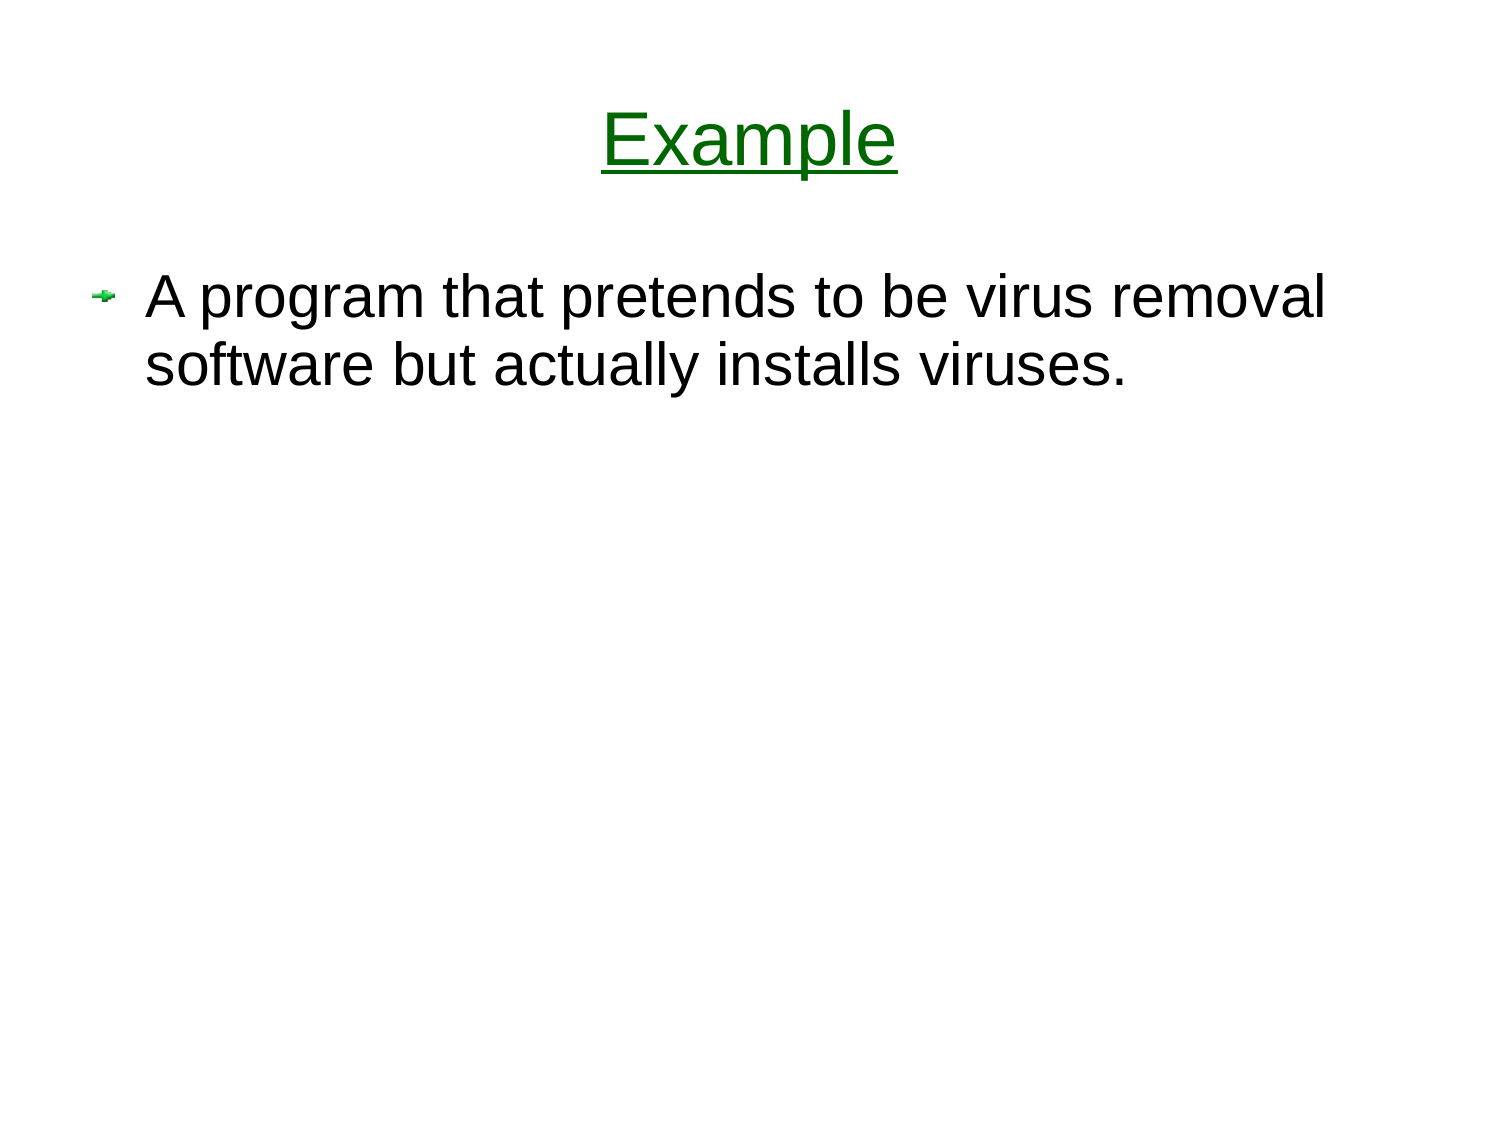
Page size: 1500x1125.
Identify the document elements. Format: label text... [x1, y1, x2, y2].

title Example [75, 45, 1425, 233]
list A program that pretends to be virus removal software but actually installs viruses. [75, 262, 1425, 1006]
